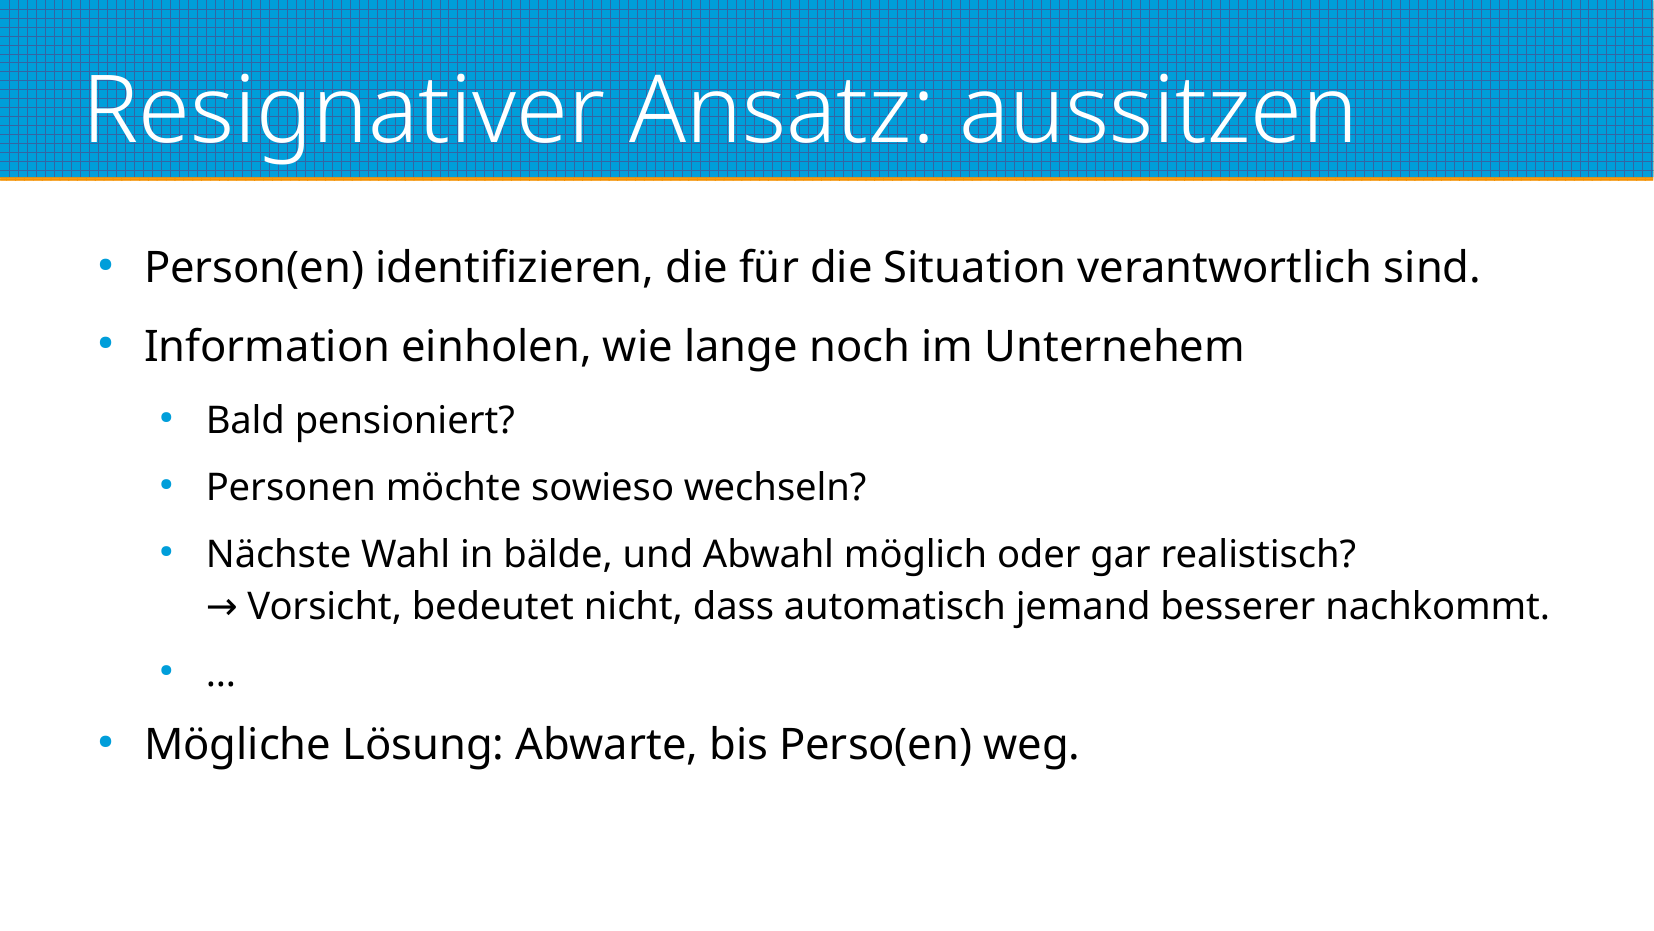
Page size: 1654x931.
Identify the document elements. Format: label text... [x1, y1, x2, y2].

list Person(en) identifizieren, die für die Situation verantwortlich sind. Information einholen, wie lange noch im Unternehem Bald pensioniert? Personen möchte sowieso wechseln? Nächste Wahl in bälde, und Abwahl möglich oder gar realistisch? → Vorsicht, bedeutet nicht, dass automatisch jemand besserer nachkommt. … Mögliche Lösung: Abwarte, bis Perso(en) weg. [82, 236, 1563, 811]
title Resignativer Ansatz: aussitzen [82, 14, 1571, 171]
